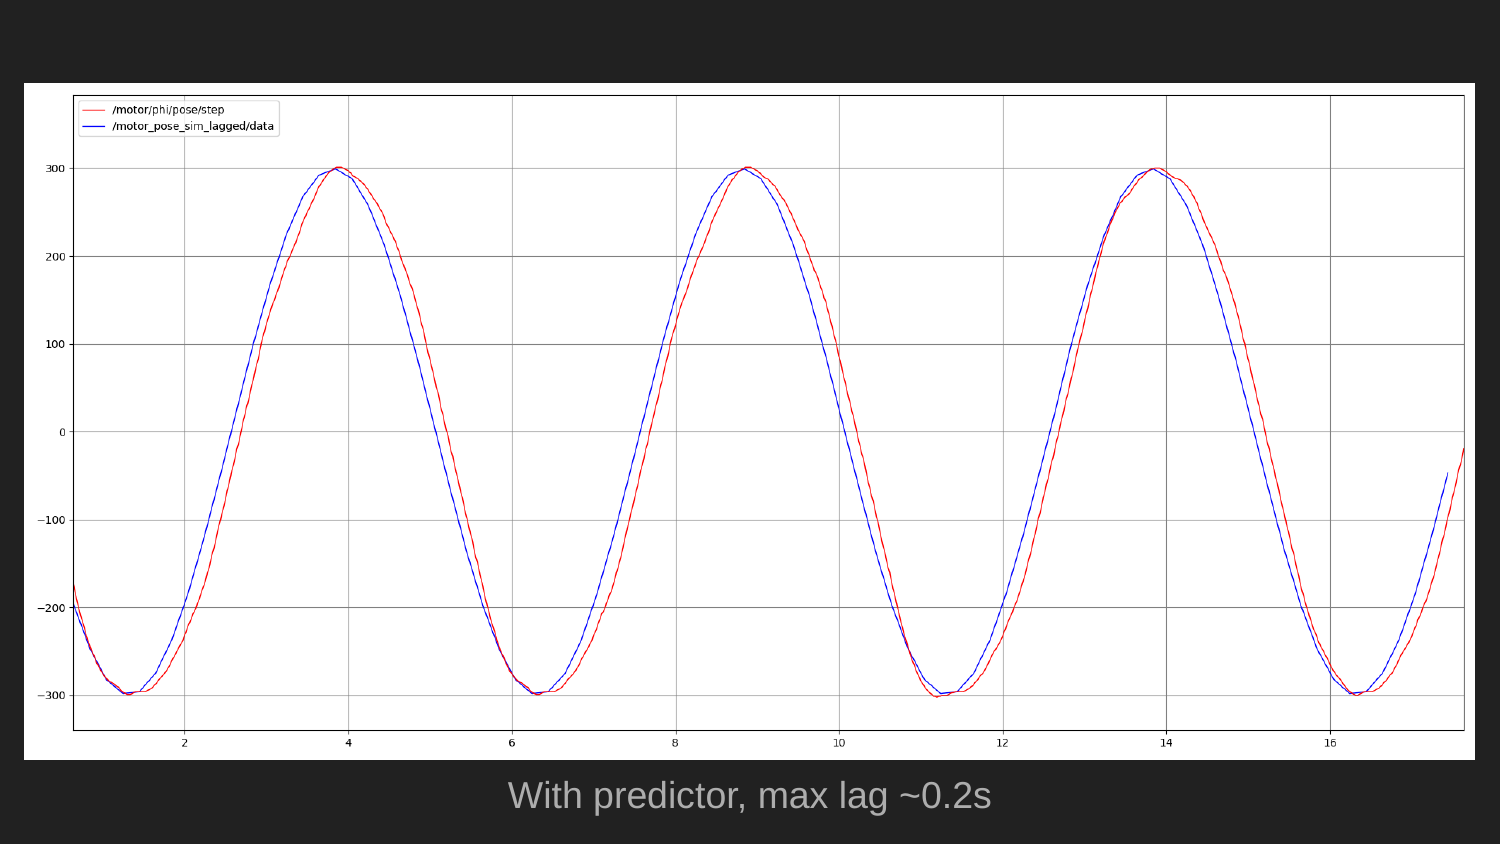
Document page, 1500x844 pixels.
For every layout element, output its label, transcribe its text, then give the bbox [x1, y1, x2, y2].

text_box With predictor, max lag ~0.2s [485, 756, 1015, 816]
picture [24, 83, 1475, 760]
